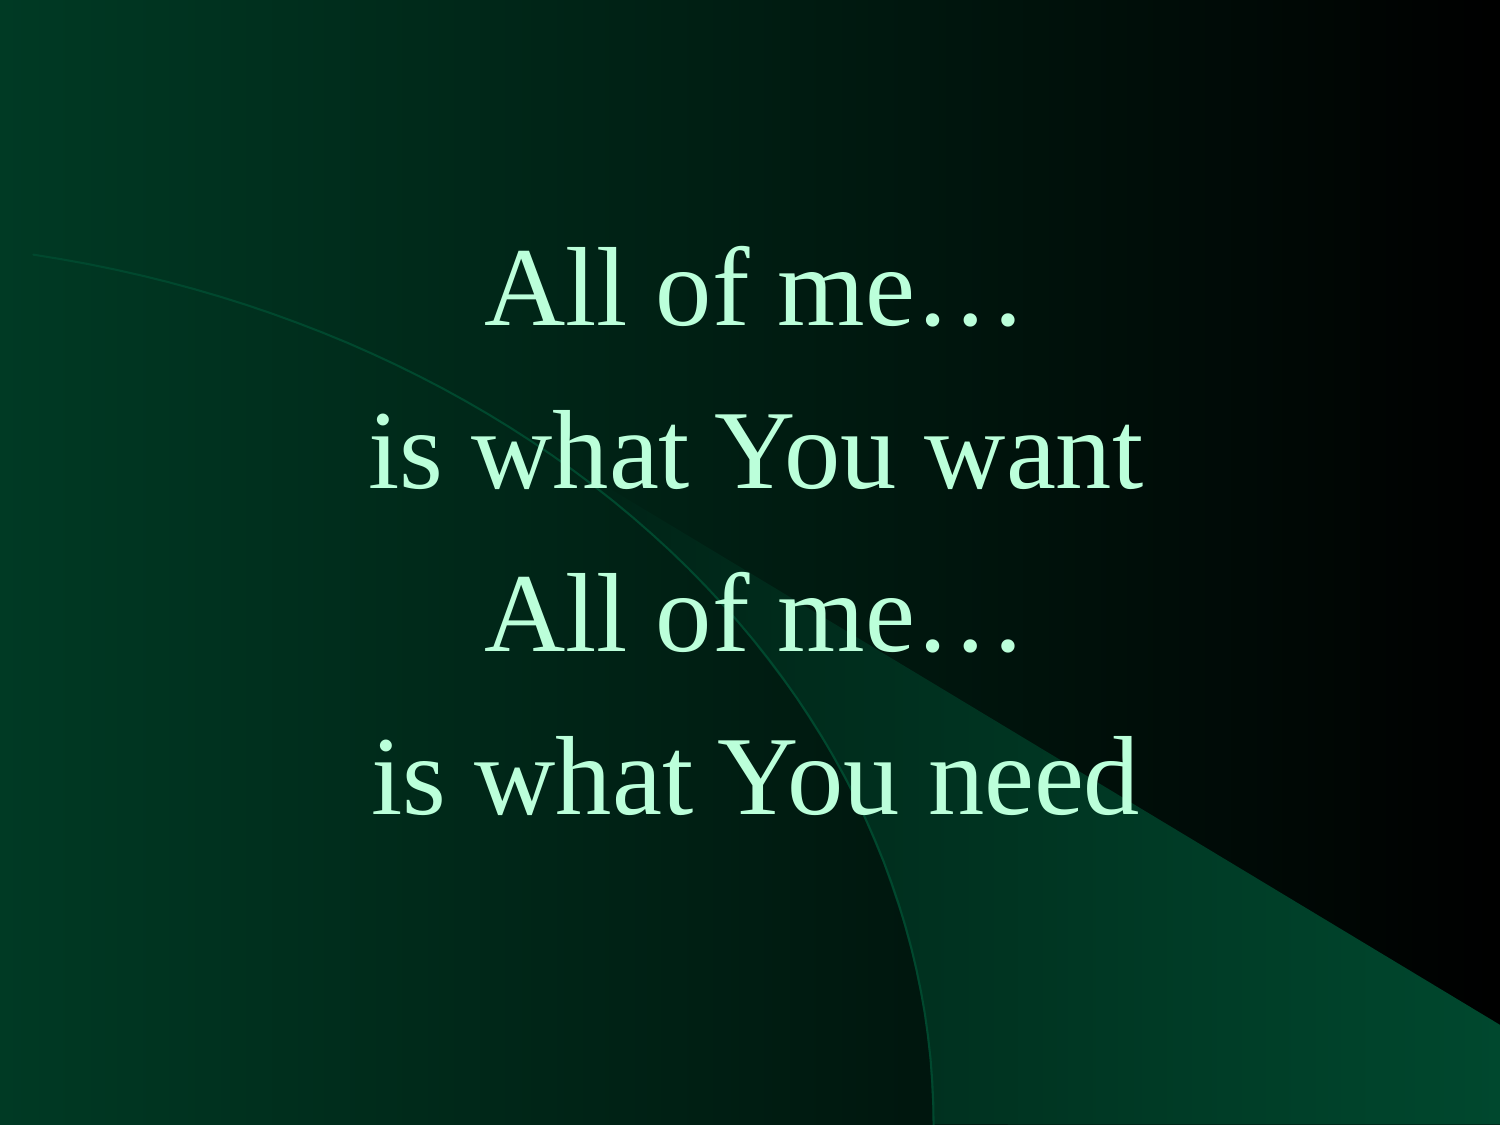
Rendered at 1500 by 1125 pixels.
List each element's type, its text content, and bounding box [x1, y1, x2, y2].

subtitle All of me… is what You want All of me… is what You need [62, 125, 1450, 925]
